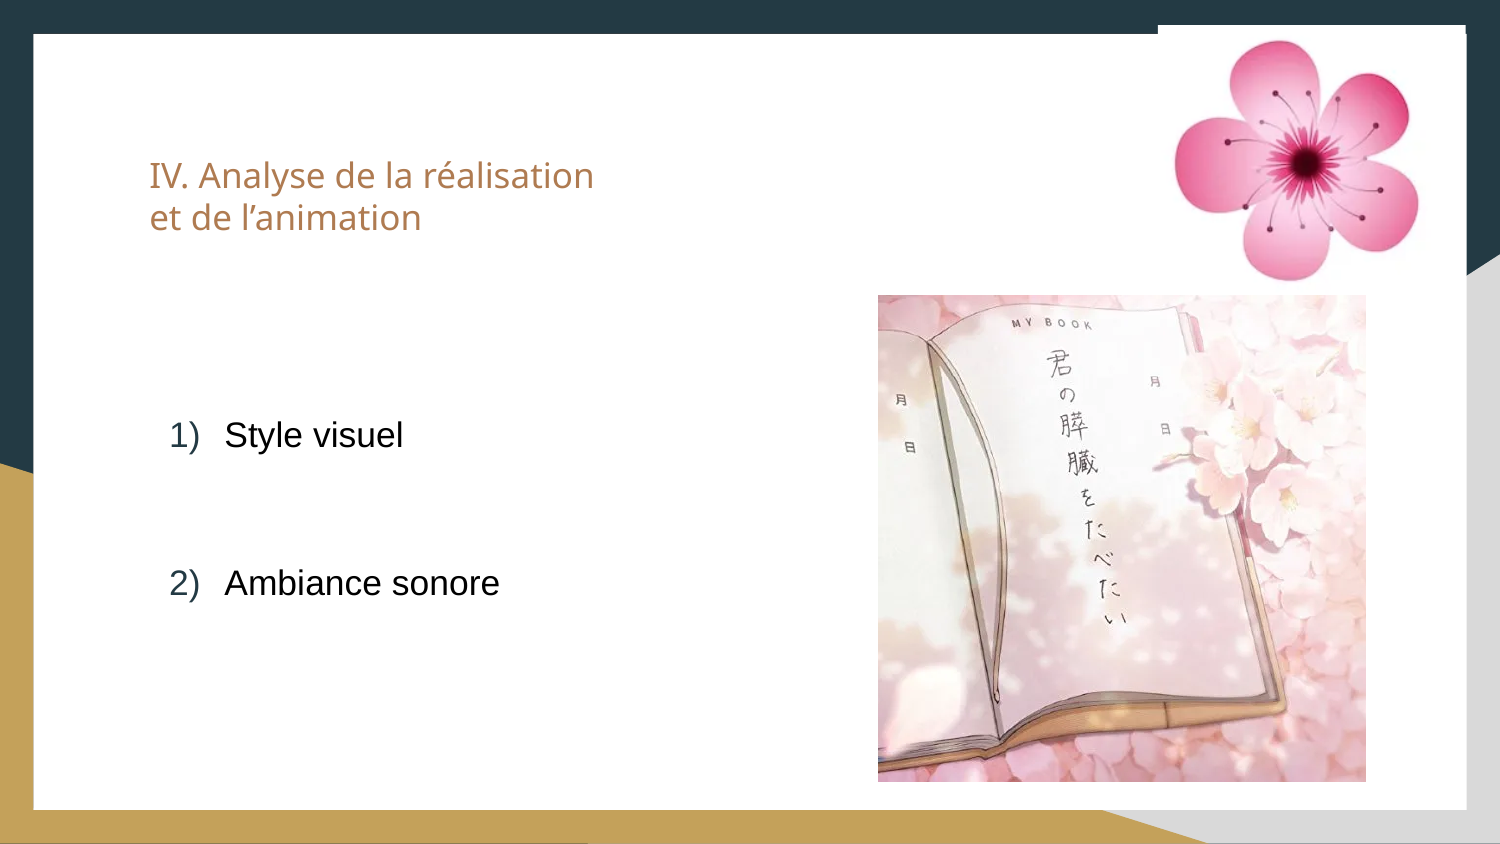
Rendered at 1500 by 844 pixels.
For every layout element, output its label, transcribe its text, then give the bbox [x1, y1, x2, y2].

list Style visuel Ambiance sonore [134, 320, 750, 758]
title IV. Analyse de la réalisation et de l’animation [134, 138, 1157, 296]
picture [878, 25, 1466, 782]
